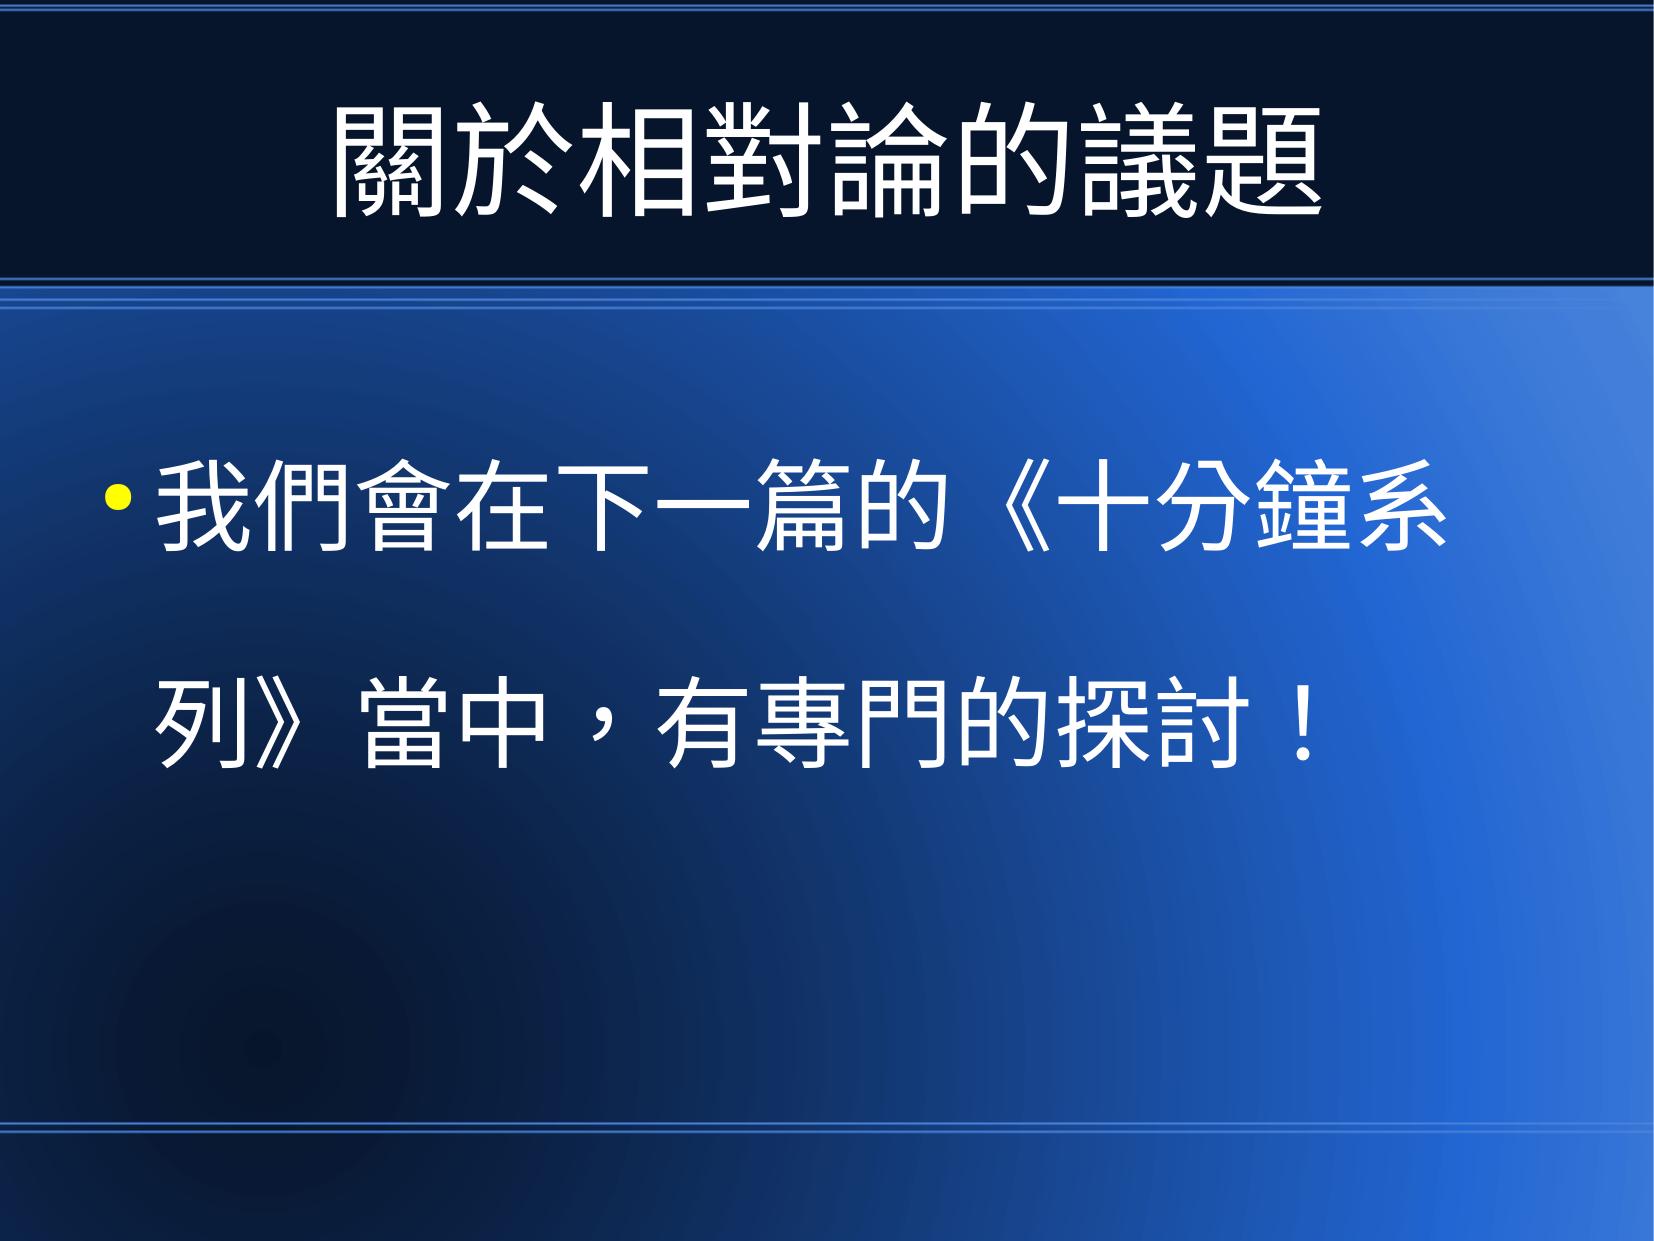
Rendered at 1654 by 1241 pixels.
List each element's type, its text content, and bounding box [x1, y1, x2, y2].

title 關於相對論的議題 [82, 49, 1571, 257]
list 我們會在下一篇的《十分鐘系列》當中，有專門的探討！ [82, 355, 1571, 1241]
picture [0, 0, 1654, 1241]
